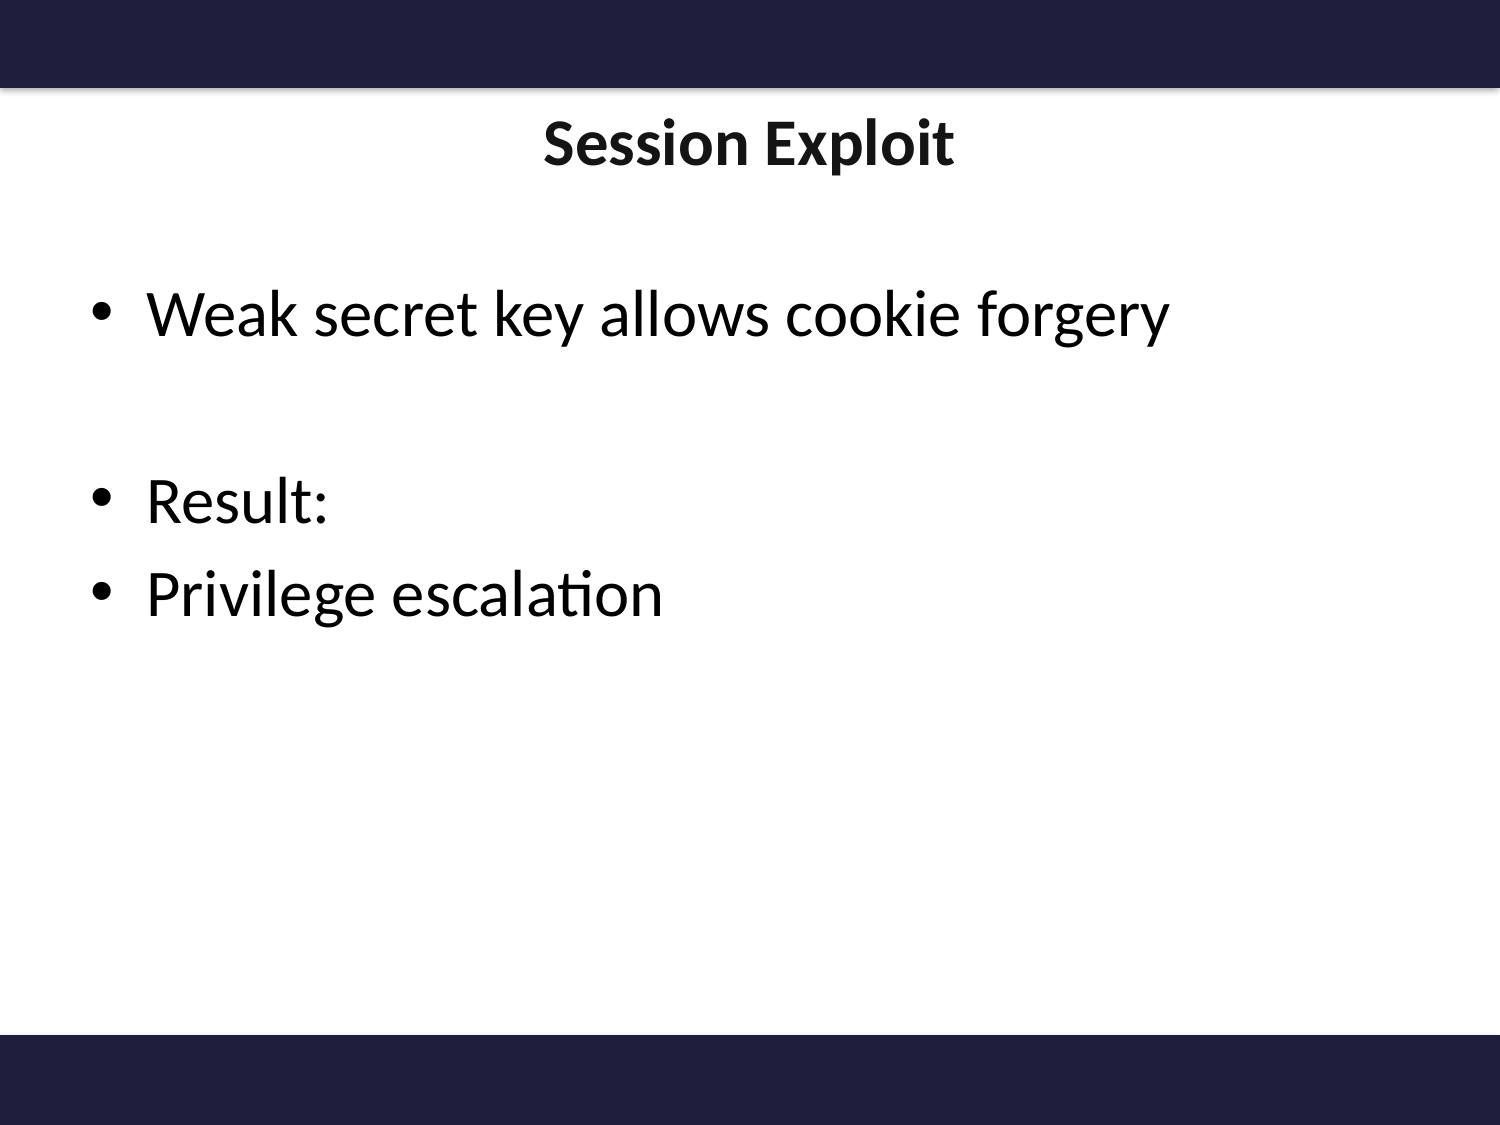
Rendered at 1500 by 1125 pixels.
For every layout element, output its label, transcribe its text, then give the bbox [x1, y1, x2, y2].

text_box [0, 1035, 1500, 1125]
list Weak secret key allows cookie forgery Result: Privilege escalation [75, 262, 1425, 1005]
text_box [0, 0, 1500, 88]
title Session Exploit [75, 88, 1425, 233]
